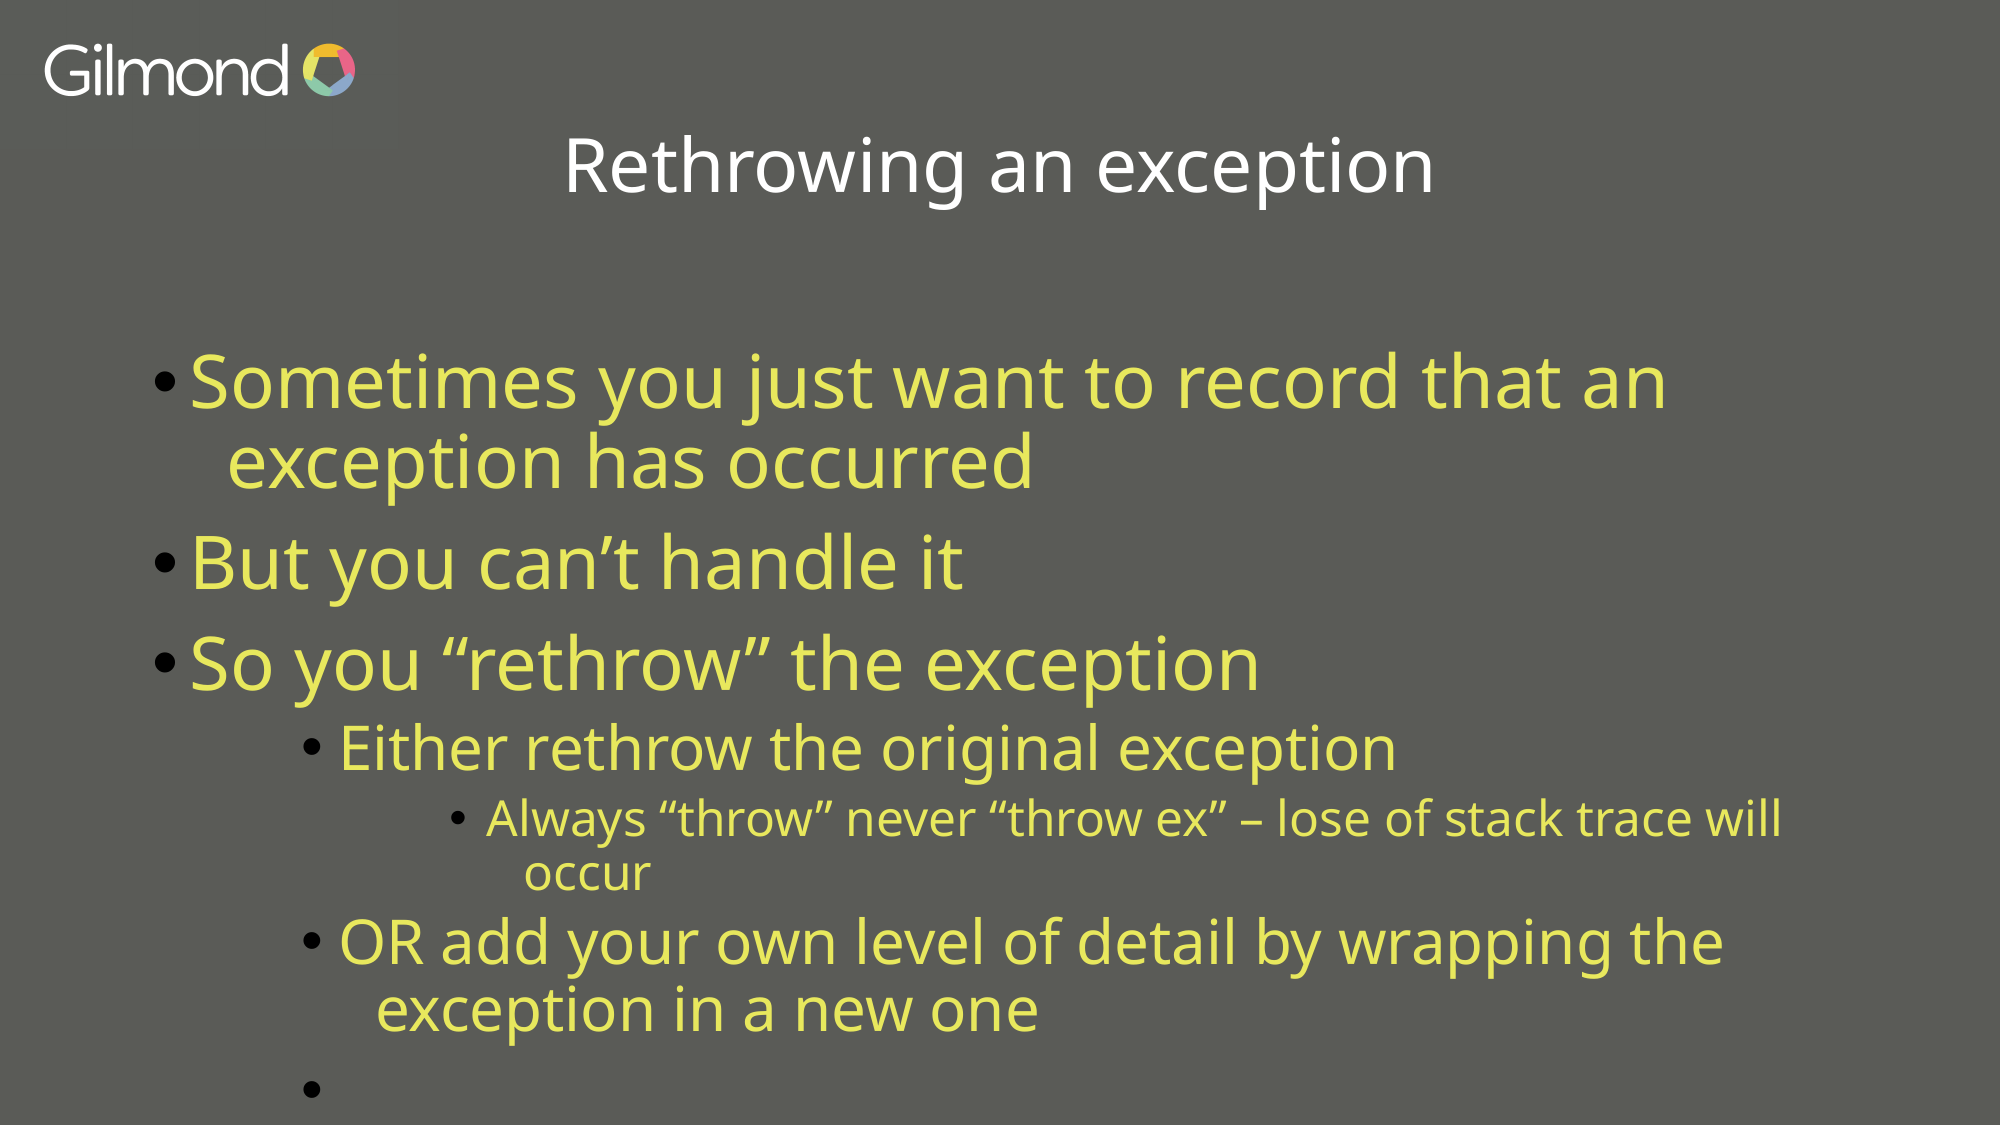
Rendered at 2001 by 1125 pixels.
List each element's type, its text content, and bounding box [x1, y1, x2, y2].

picture [0, 0, 399, 149]
list Sometimes you just want to record that an exception has occurred But you can’t handle it So you “rethrow” the exception Either rethrow the original exception Always “throw” never “throw ex” – lose of stack trace will occur OR add your own level of detail by wrapping the exception in a new one [137, 337, 1863, 1053]
title Rethrowing an exception [137, 59, 1863, 278]
